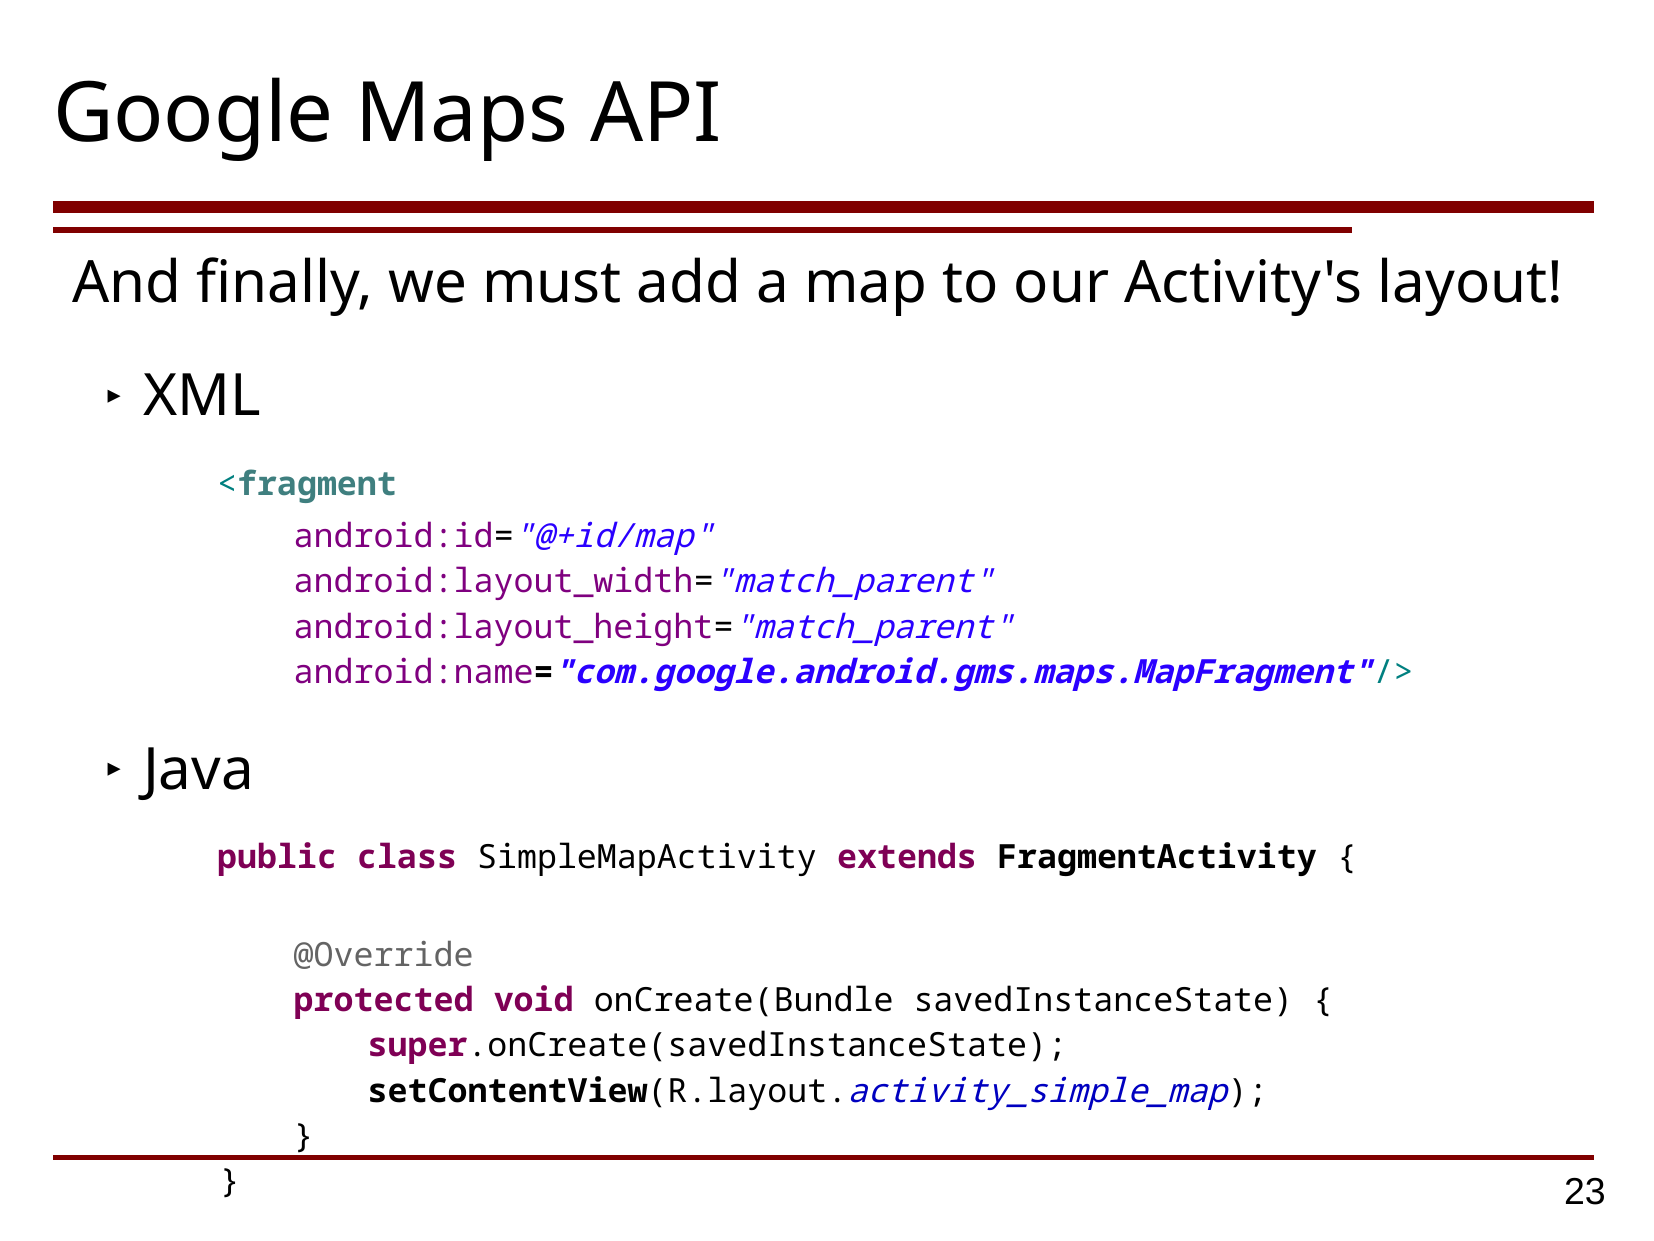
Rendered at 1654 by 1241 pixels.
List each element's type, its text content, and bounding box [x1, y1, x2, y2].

text_box And finally, we must add a map to our Activity's layout! XML <fragment android:id="@+id/map" android:layout_width="match_parent" android:layout_height="match_parent" android:name="com.google.android.gms.maps.MapFragment"/> Java public class SimpleMapActivity extends FragmentActivity { @Override protected void onCreate(Bundle savedInstanceState) { super.onCreate(savedInstanceState); setContentView(R.layout.activity_simple_map); } } [57, 232, 1493, 1160]
text_box <número> [35, 1163, 1654, 1221]
subtitle Google Maps API [53, 48, 1542, 172]
